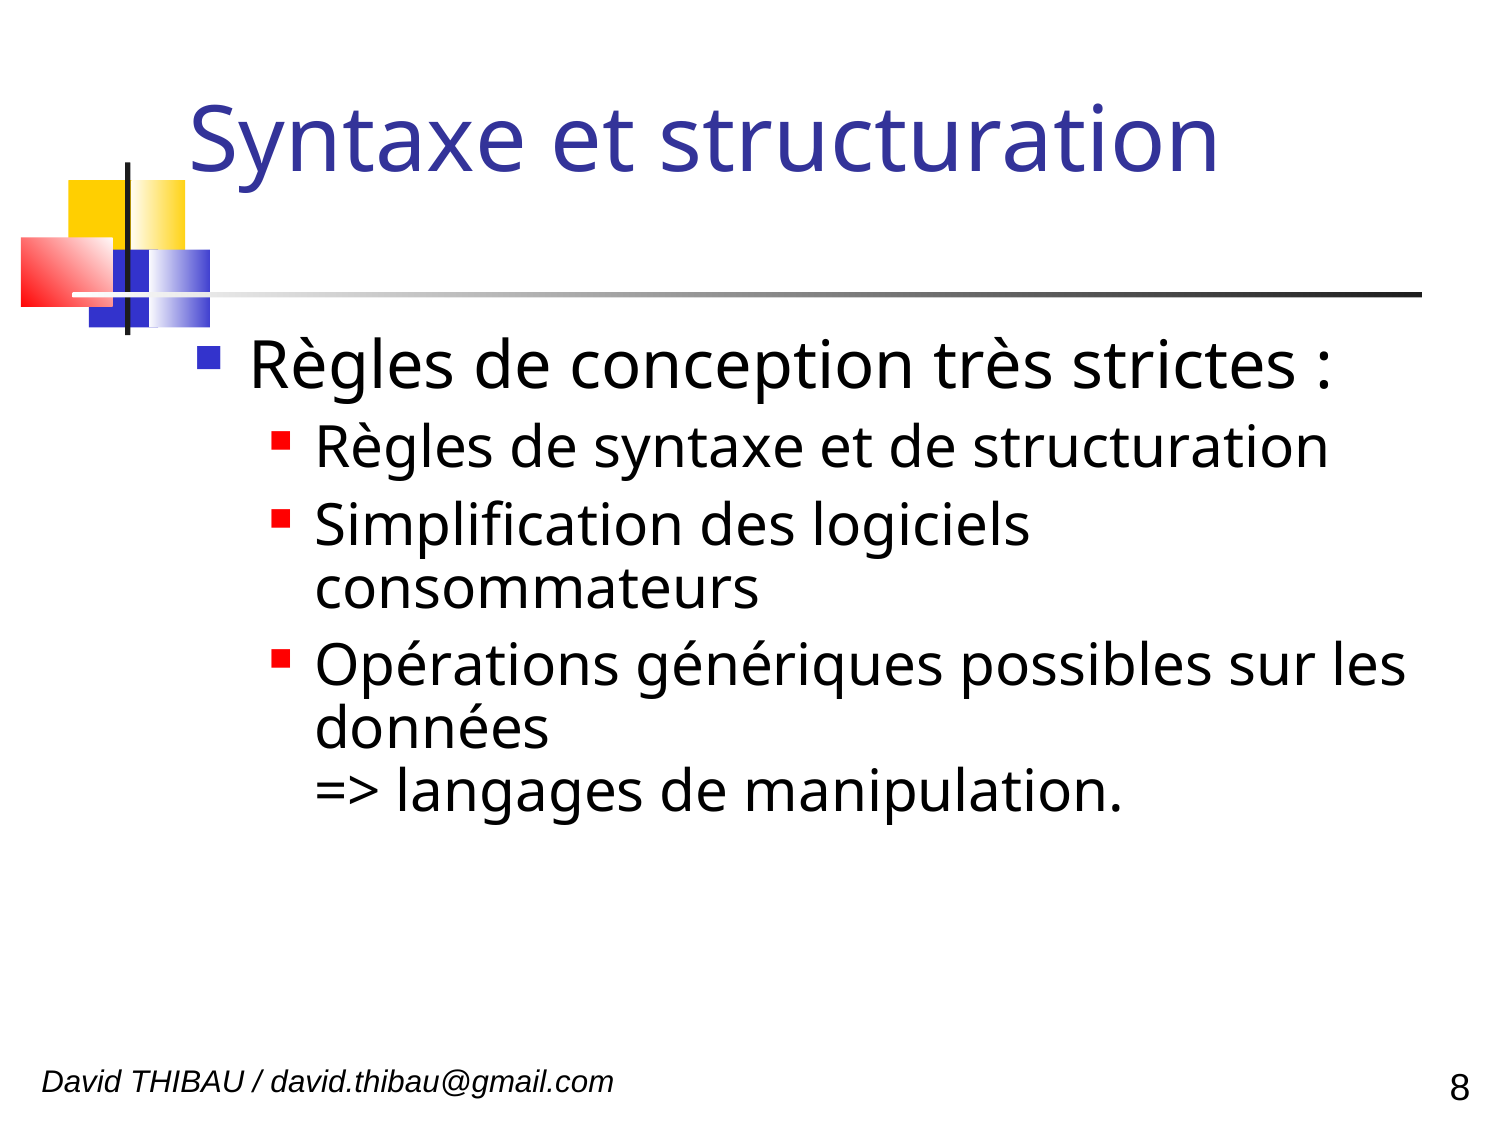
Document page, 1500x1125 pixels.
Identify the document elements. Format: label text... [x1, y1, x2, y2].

list Règles de conception très strictes : Règles de syntaxe et de structuration Simplification des logiciels consommateurs Opérations génériques possibles sur les données => langages de manipulation. [193, 330, 1469, 1047]
title Syntaxe et structuration [188, 13, 1467, 275]
